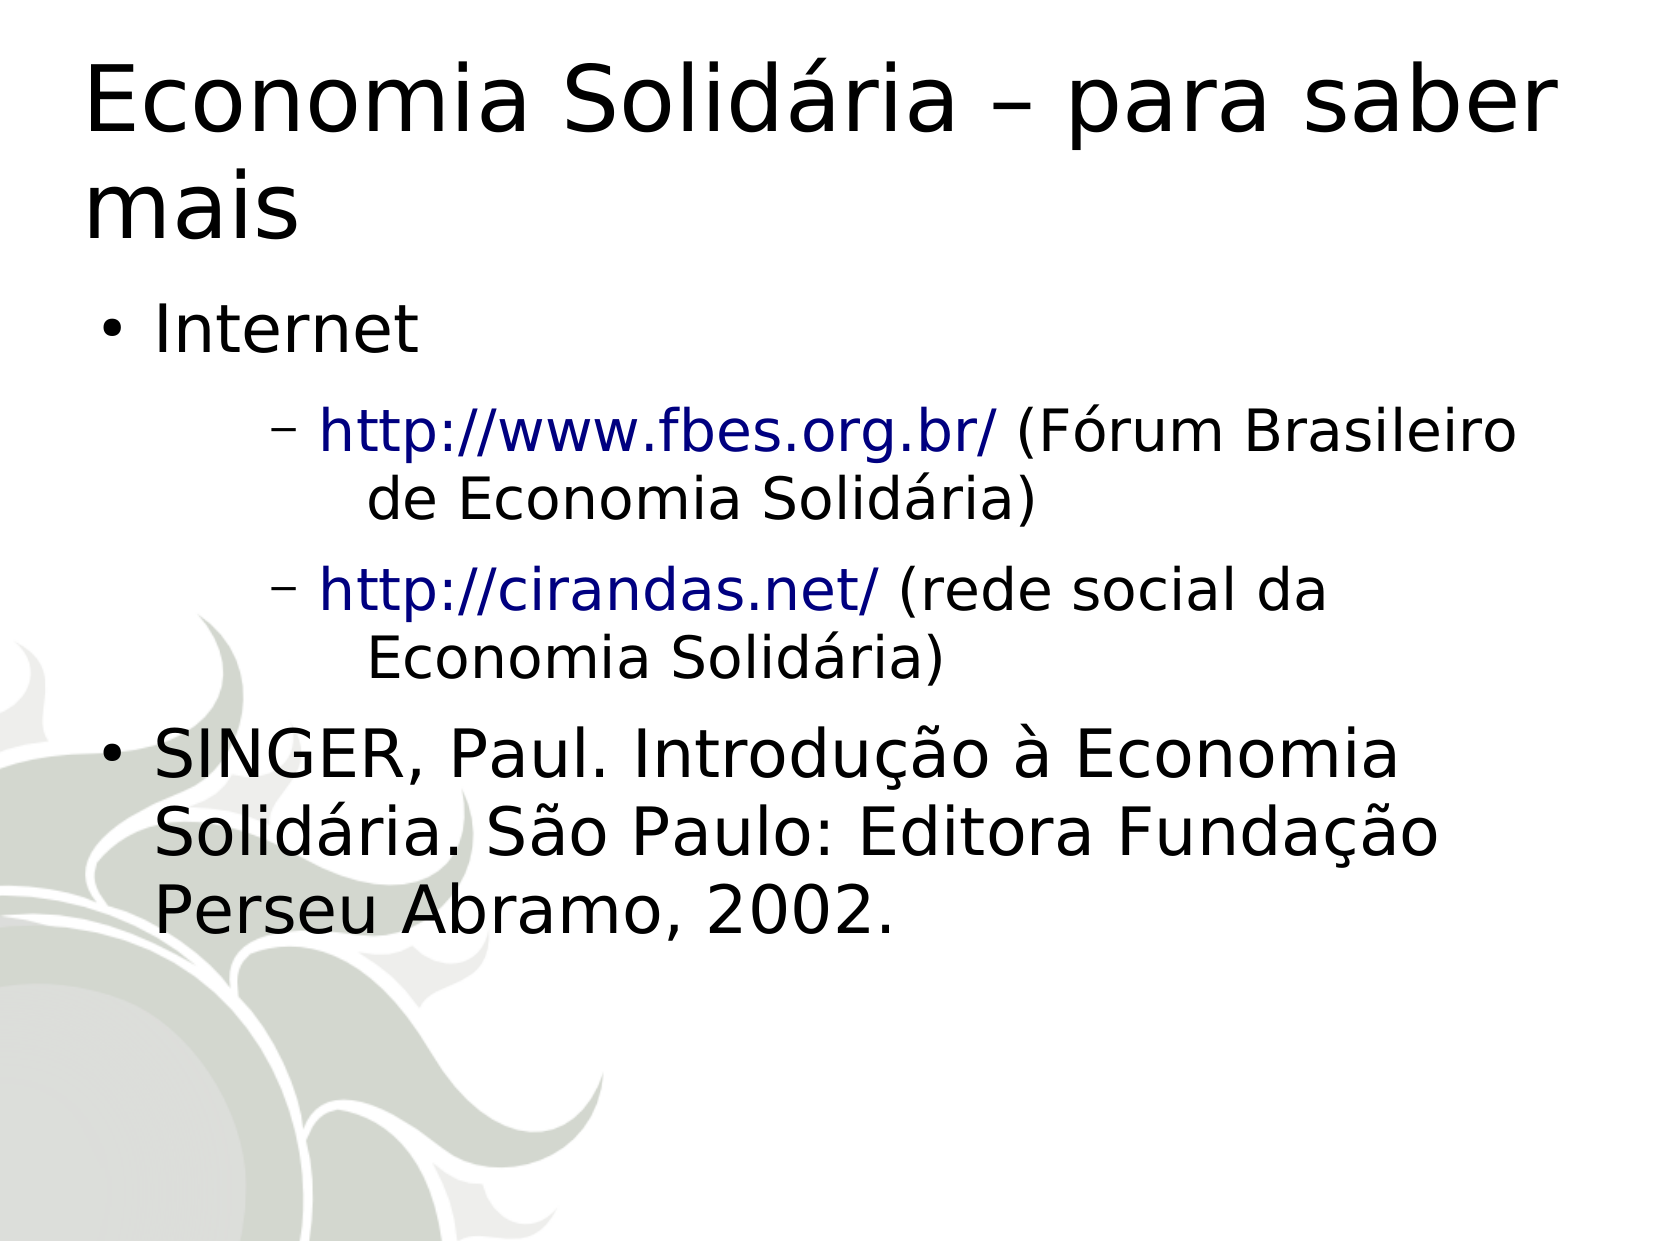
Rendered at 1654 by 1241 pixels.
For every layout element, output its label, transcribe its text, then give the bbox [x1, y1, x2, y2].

list Internet http://www.fbes.org.br/ (Fórum Brasileiro de Economia Solidária) http://cirandas.net/ (rede social da Economia Solidária) SINGER, Paul. Introdução à Economia Solidária. São Paulo: Editora Fundação Perseu Abramo, 2002. [82, 290, 1571, 1094]
picture [0, 555, 644, 1241]
title Economia Solidária – para saber mais [82, 45, 1571, 261]
